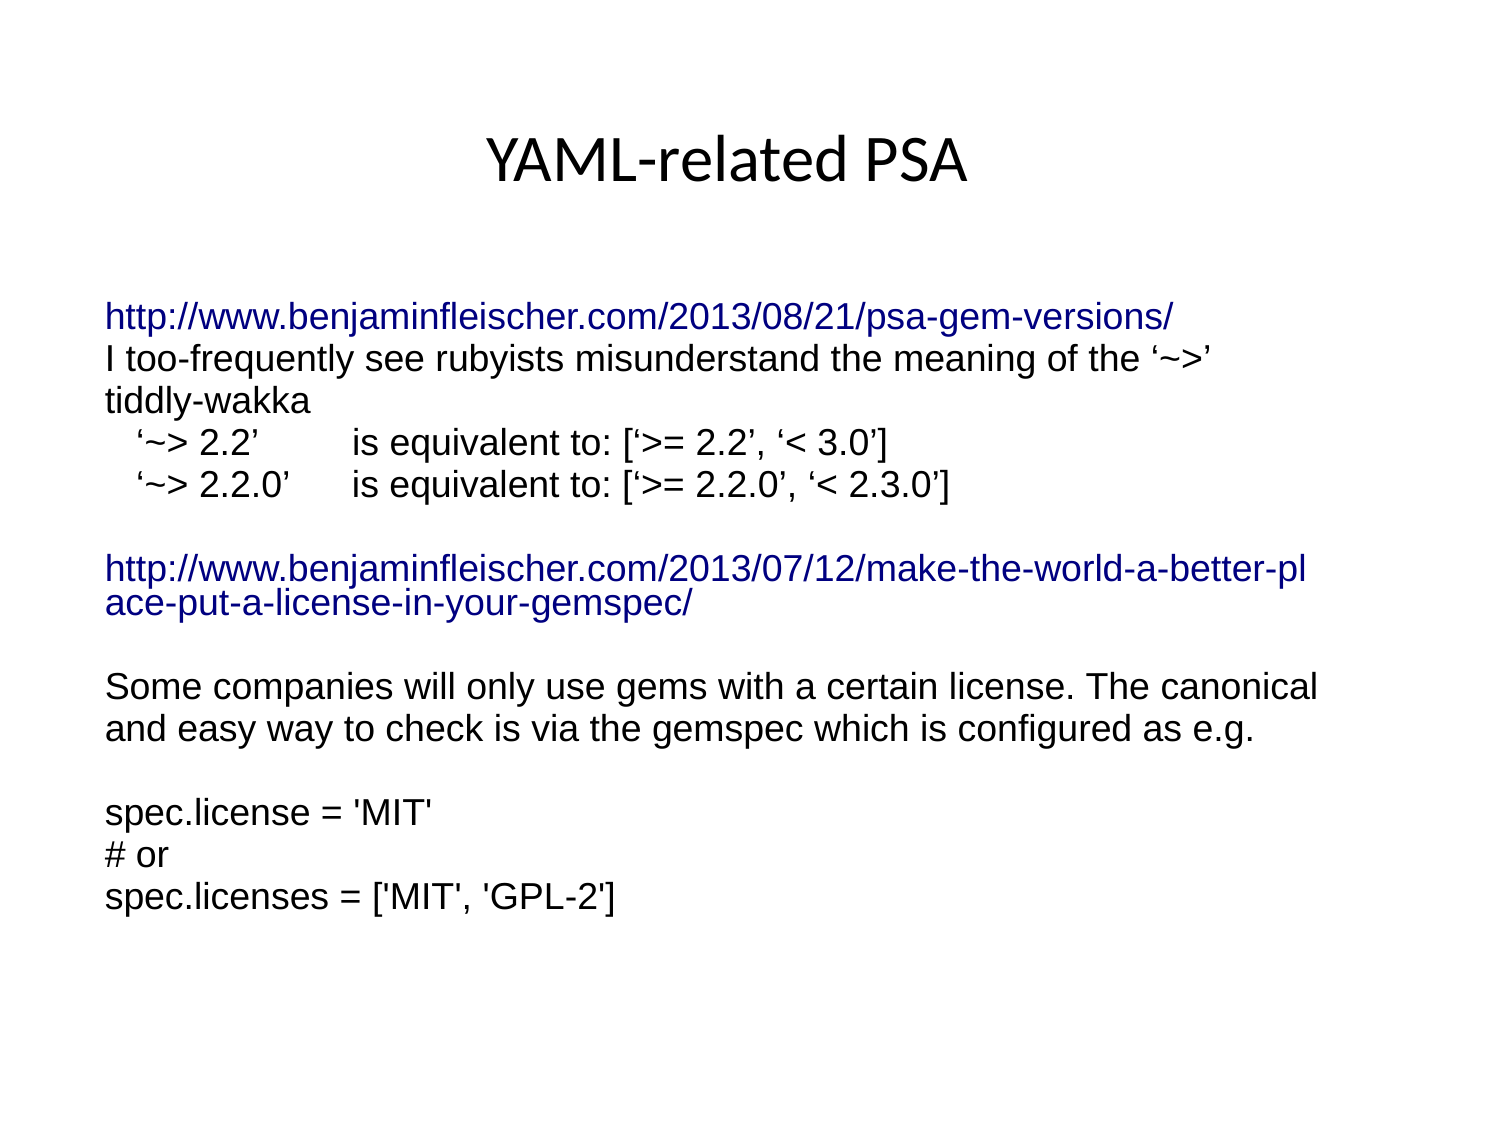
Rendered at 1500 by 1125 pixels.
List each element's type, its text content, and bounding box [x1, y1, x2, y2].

text_box http://www.benjaminfleischer.com/2013/08/21/psa-gem-versions/ I too-frequently see rubyists misunderstand the meaning of the ‘~>’ tiddly-wakka ‘~> 2.2’ is equivalent to: [‘>= 2.2’, ‘< 3.0’] ‘~> 2.2.0’ is equivalent to: [‘>= 2.2.0’, ‘< 2.3.0’] http://www.benjaminfleischer.com/2013/07/12/make-the-world-a-better-place-put-a-license-in-your-gemspec/ Some companies will only use gems with a certain license. The canonical and easy way to check is via the gemspec which is configured as e.g. spec.license = 'MIT' # or spec.licenses = ['MIT', 'GPL-2'] [90, 288, 1336, 1036]
list [73, 262, 976, 991]
title YAML-related PSA [90, 43, 1365, 286]
